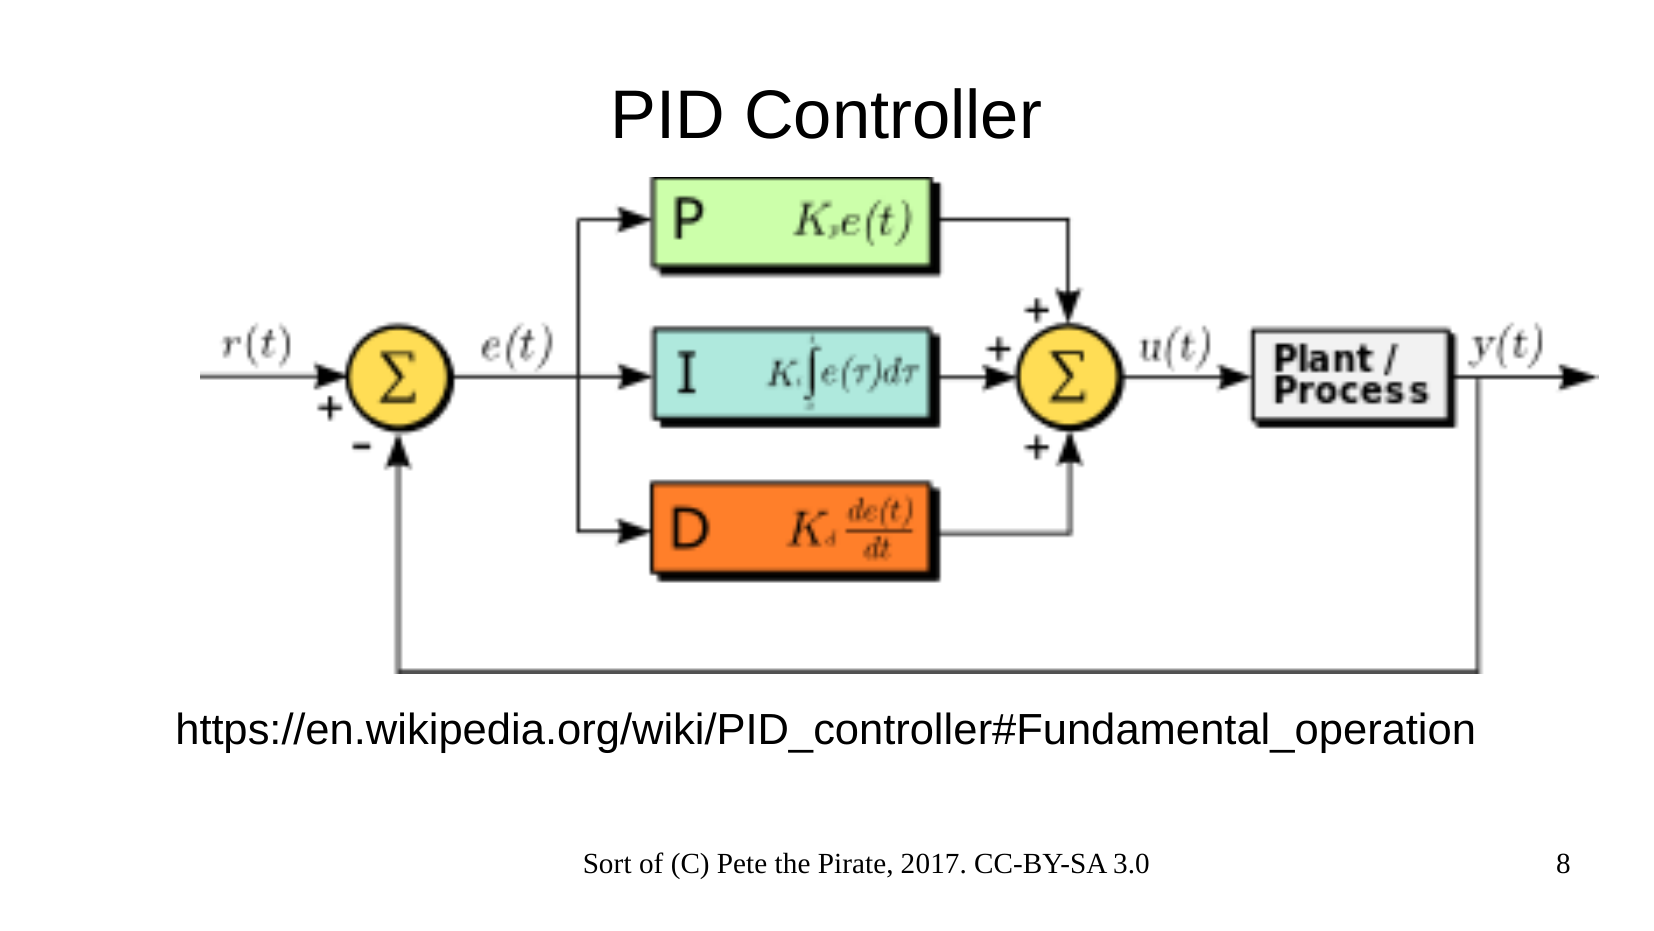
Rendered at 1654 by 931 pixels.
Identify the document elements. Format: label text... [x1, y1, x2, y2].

title PID Controller [82, 37, 1571, 193]
list https://en.wikipedia.org/wiki/PID_controller#Fundamental_operation [82, 217, 1571, 757]
picture [200, 177, 1599, 674]
